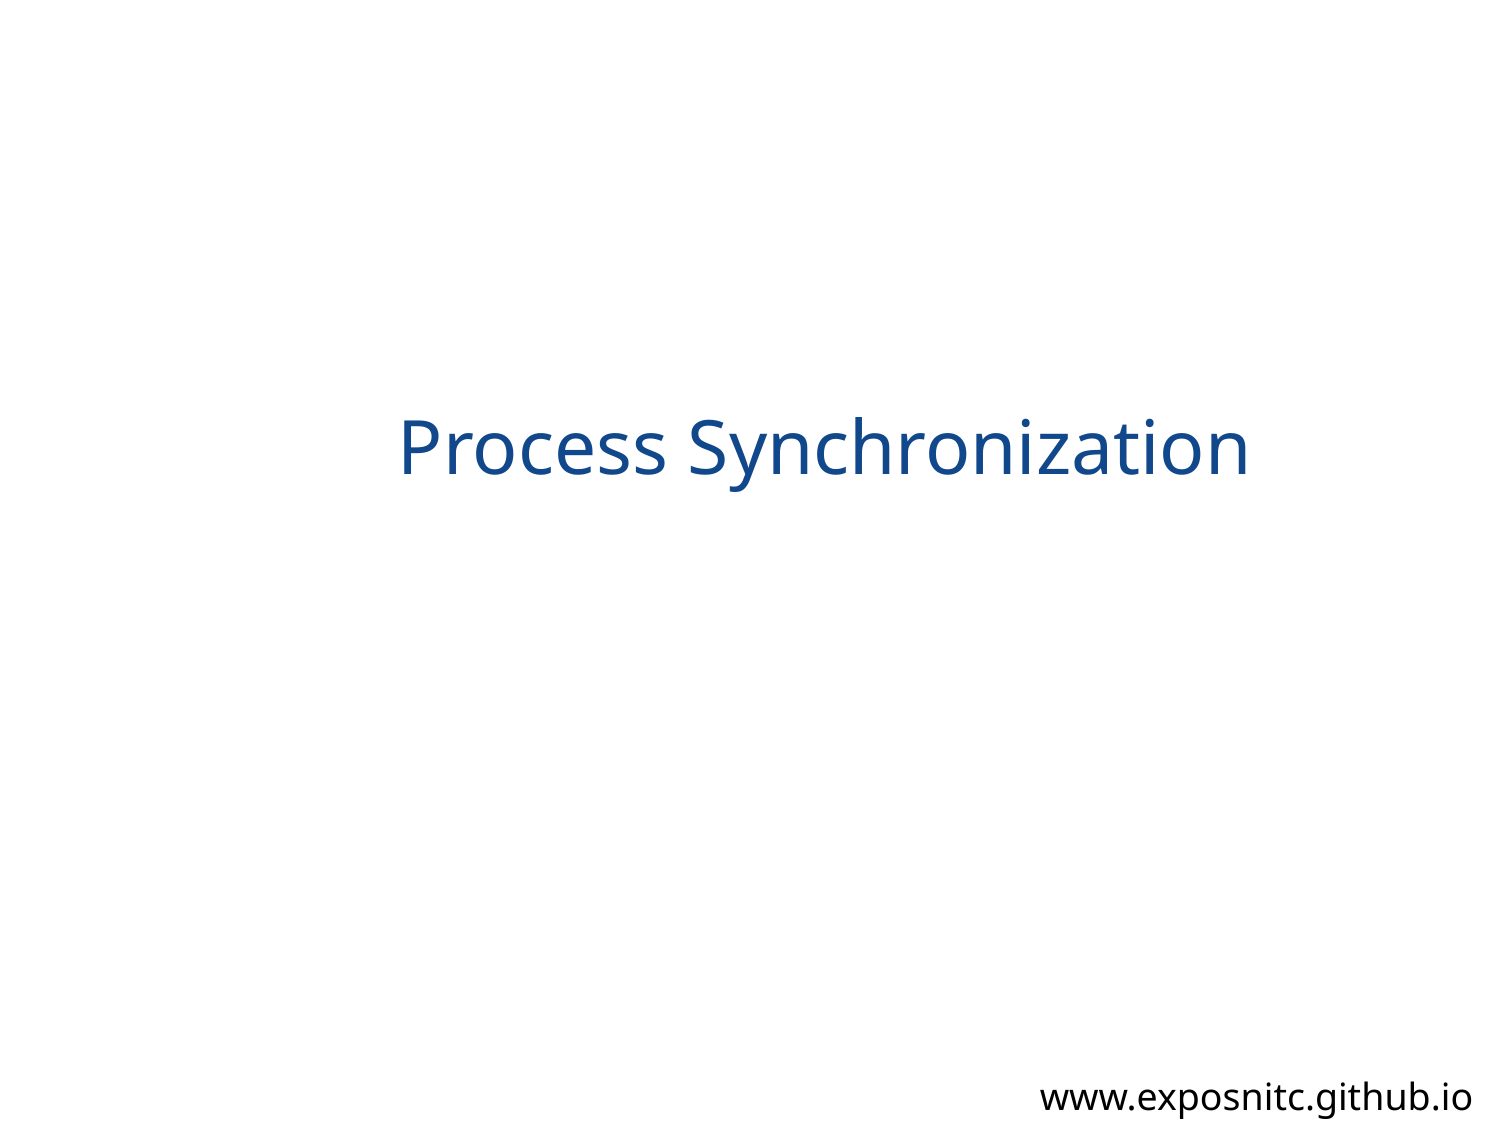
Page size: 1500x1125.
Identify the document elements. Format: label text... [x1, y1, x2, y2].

title Process Synchronization [187, 362, 1463, 504]
footer www.exposnitc.github.io [1025, 1065, 1500, 1125]
